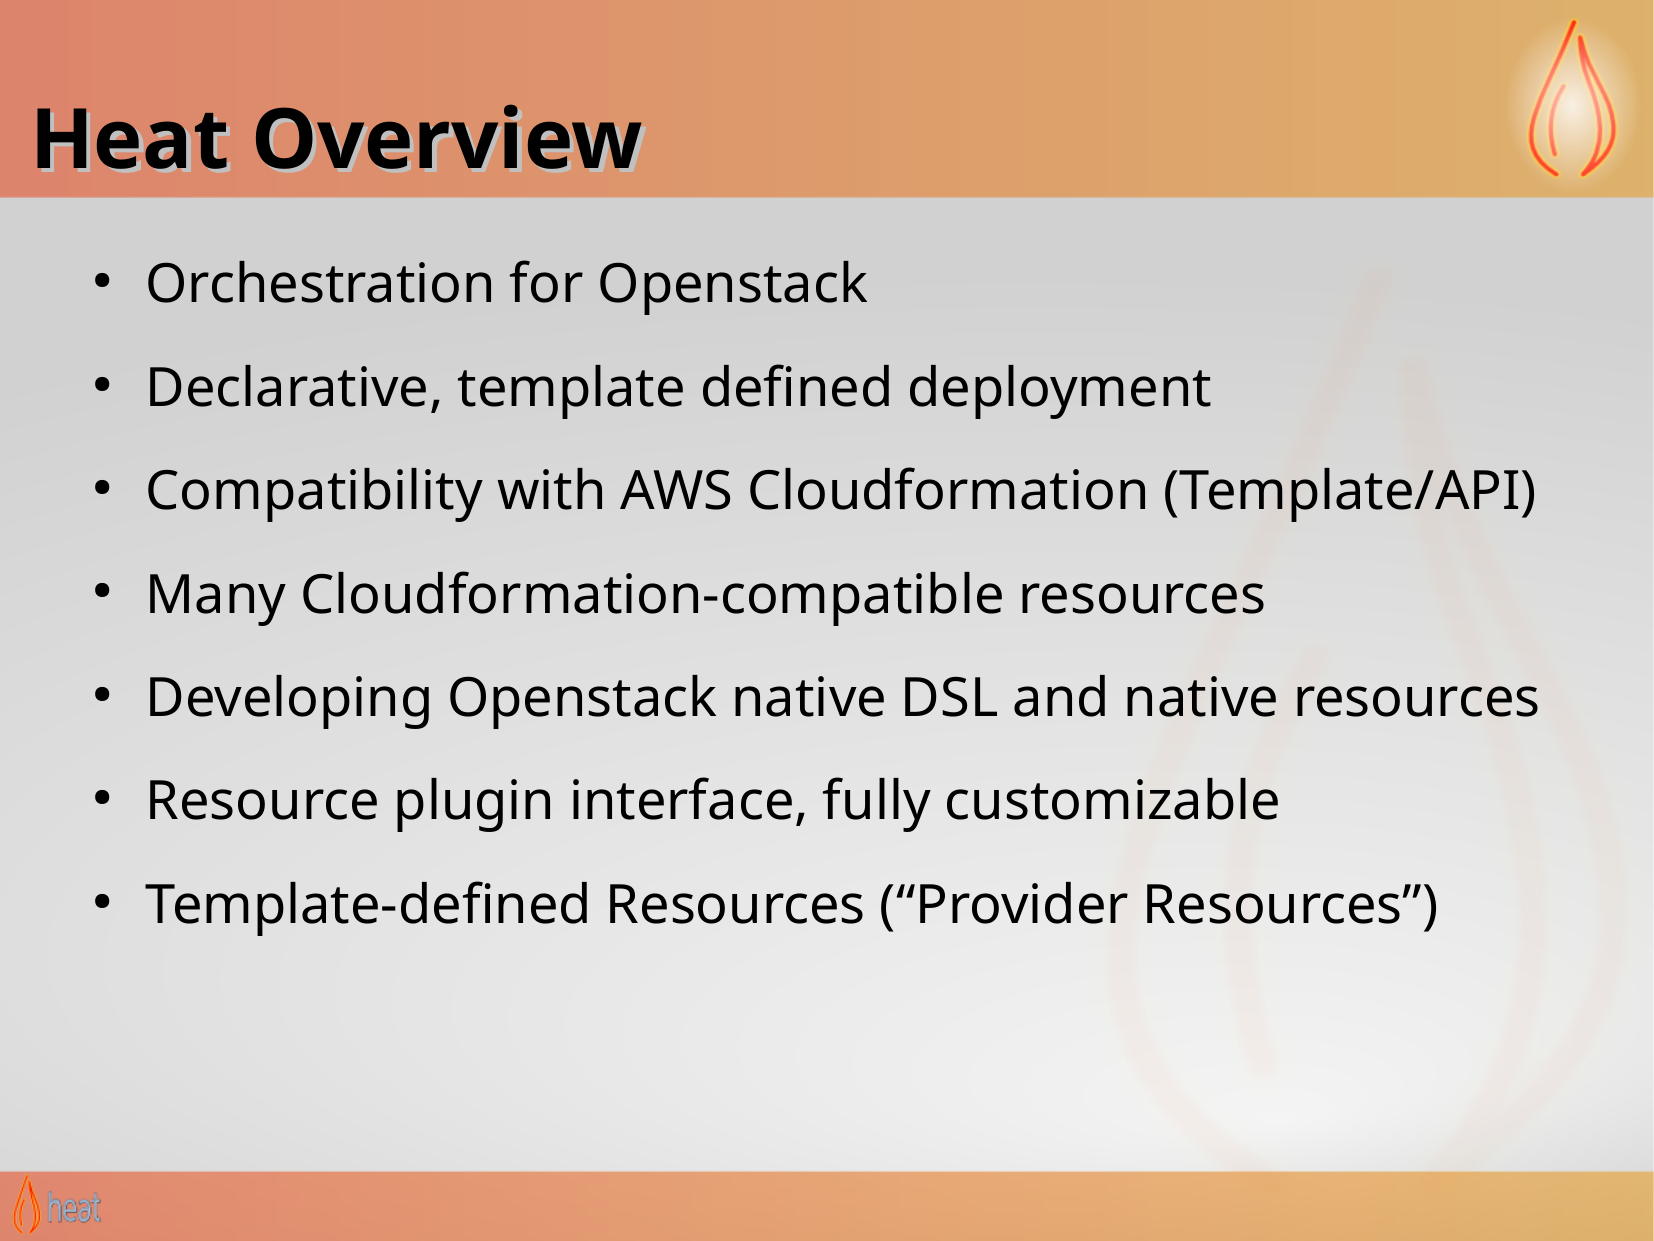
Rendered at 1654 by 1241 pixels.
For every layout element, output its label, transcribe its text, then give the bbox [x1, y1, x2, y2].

title Heat Overview [30, 23, 1606, 249]
picture [0, 0, 1654, 1241]
list Orchestration for Openstack Declarative, template defined deployment Compatibility with AWS Cloudformation (Template/API) Many Cloudformation-compatible resources Developing Openstack native DSL and native resources Resource plugin interface, fully customizable Template-defined Resources (“Provider Resources”) [75, 244, 1564, 1201]
